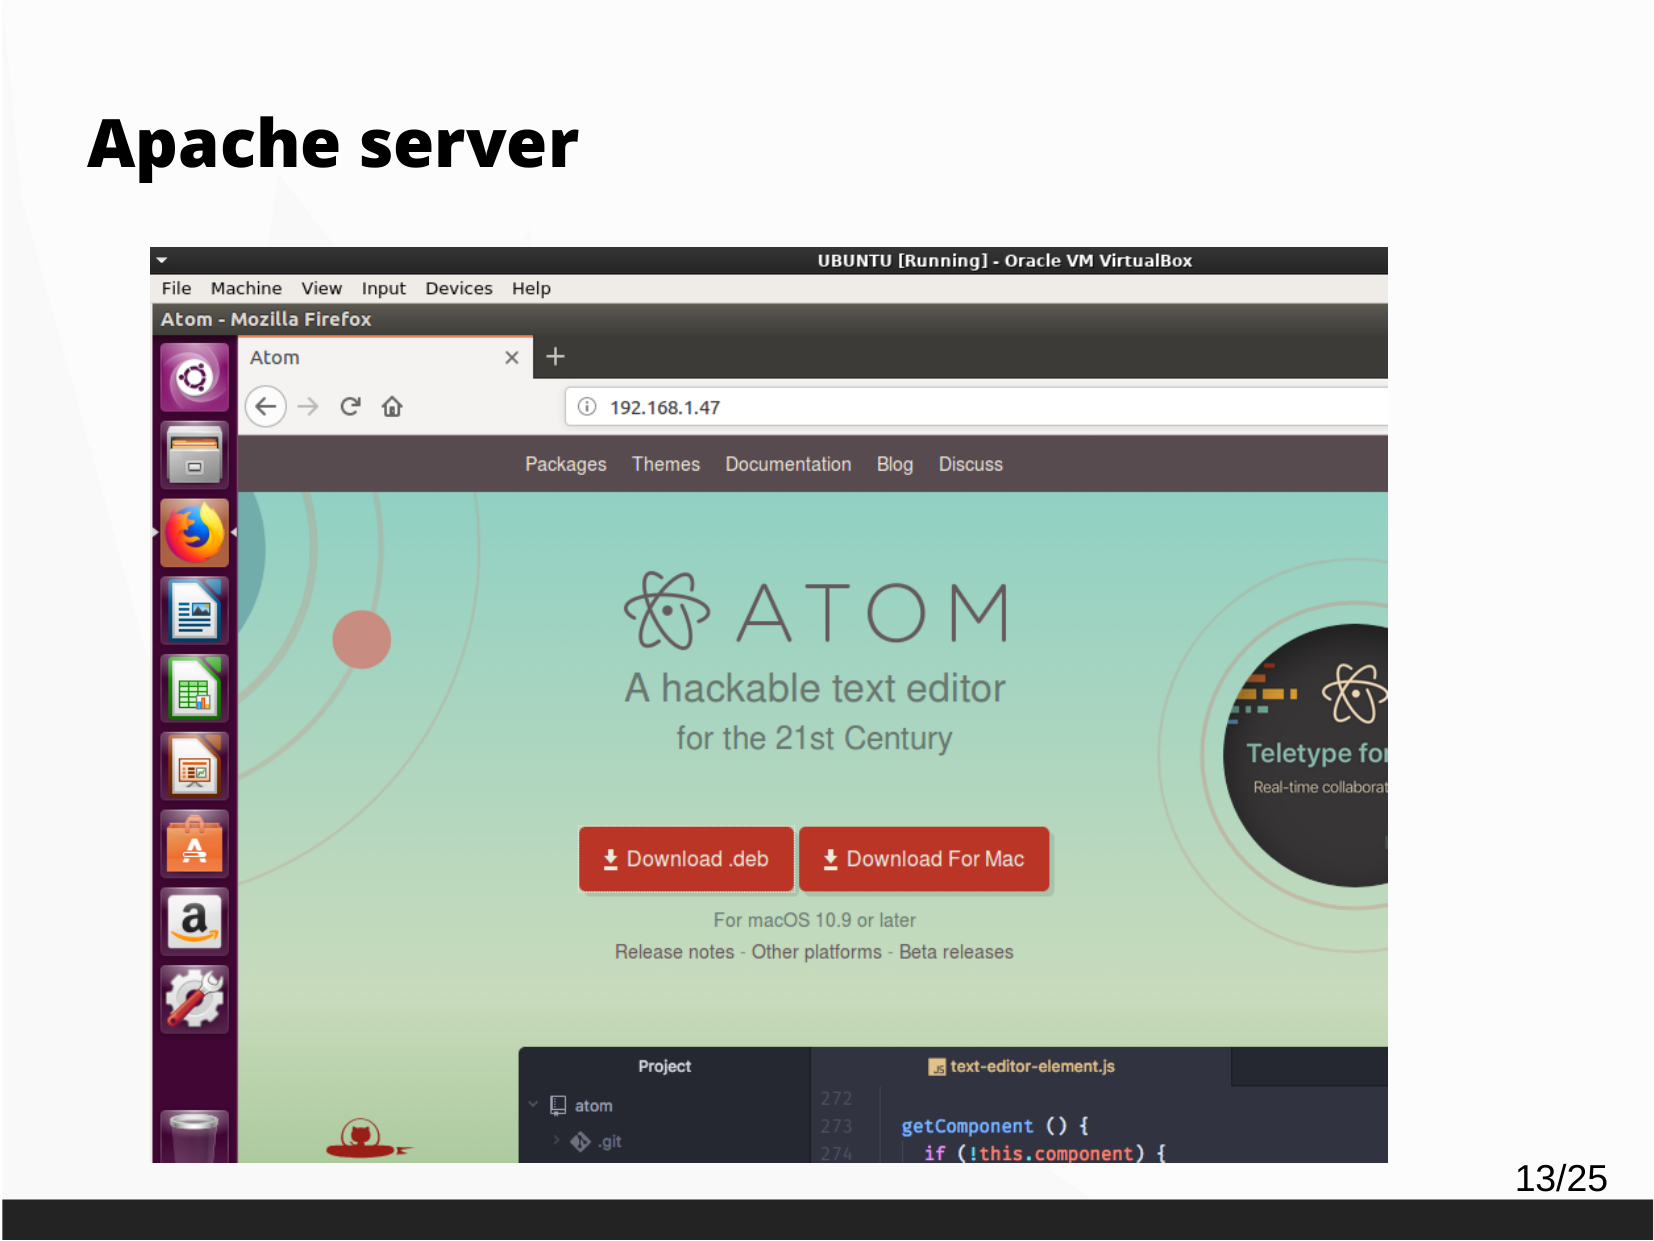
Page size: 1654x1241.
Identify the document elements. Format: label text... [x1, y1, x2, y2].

title Apache server [87, 45, 1576, 238]
picture [2, 0, 1654, 1241]
text_box 13/25 [1500, 1149, 1651, 1201]
